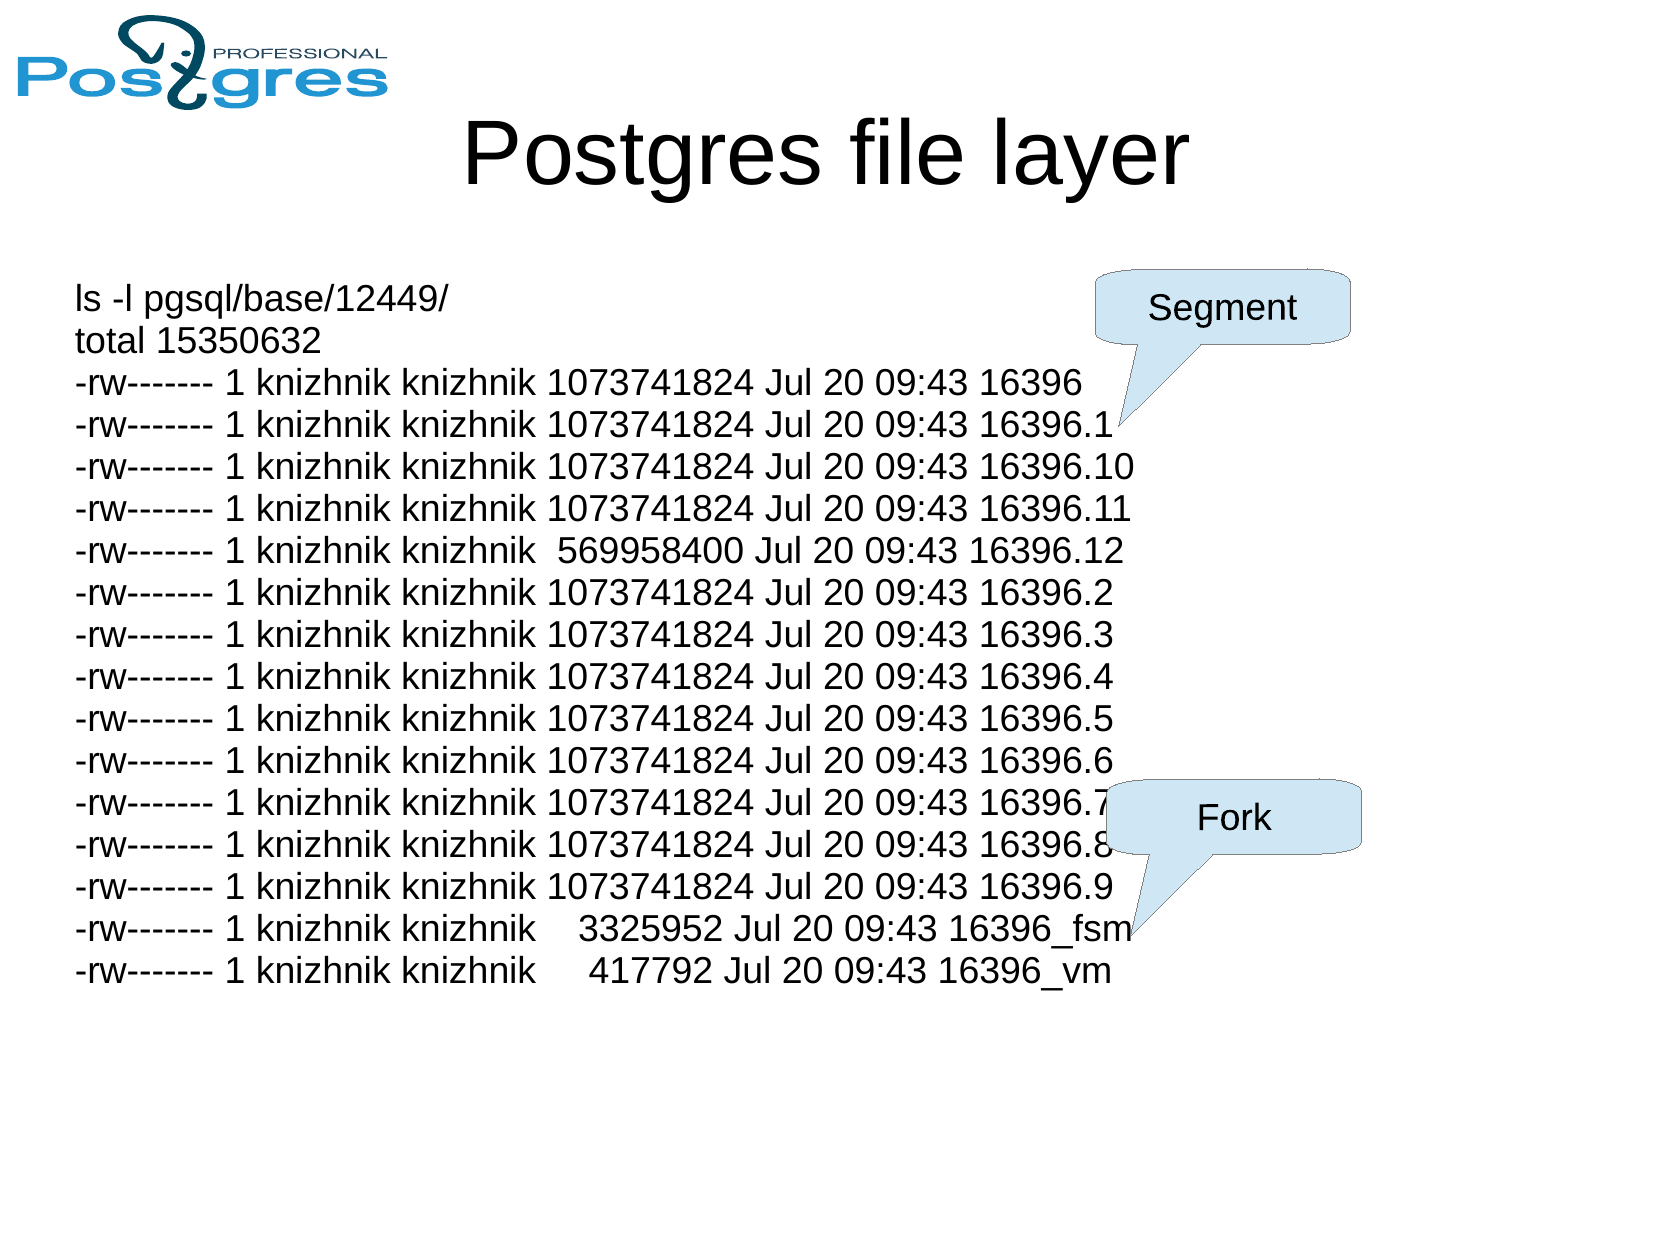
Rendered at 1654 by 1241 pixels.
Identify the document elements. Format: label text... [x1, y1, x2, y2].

text_box ls -l pgsql/base/12449/ total 15350632 -rw------- 1 knizhnik knizhnik 1073741824 Jul 20 09:43 16396 -rw------- 1 knizhnik knizhnik 1073741824 Jul 20 09:43 16396.1 -rw------- 1 knizhnik knizhnik 1073741824 Jul 20 09:43 16396.10 -rw------- 1 knizhnik knizhnik 1073741824 Jul 20 09:43 16396.11 -rw------- 1 knizhnik knizhnik 569958400 Jul 20 09:43 16396.12 -rw------- 1 knizhnik knizhnik 1073741824 Jul 20 09:43 16396.2 -rw------- 1 knizhnik knizhnik 1073741824 Jul 20 09:43 16396.3 -rw------- 1 knizhnik knizhnik 1073741824 Jul 20 09:43 16396.4 -rw------- 1 knizhnik knizhnik 1073741824 Jul 20 09:43 16396.5 -rw------- 1 knizhnik knizhnik 1073741824 Jul 20 09:43 16396.6 -rw------- 1 knizhnik knizhnik 1073741824 Jul 20 09:43 16396.7 -rw------- 1 knizhnik knizhnik 1073741824 Jul 20 09:43 16396.8 -rw------- 1 knizhnik knizhnik 1073741824 Jul 20 09:43 16396.9 -rw------- 1 knizhnik knizhnik 3325952 Jul 20 09:43 16396_fsm -rw------- 1 knizhnik knizhnik 417792 Jul 20 09:43 16396_vm [60, 270, 1351, 1111]
text_box Fork [1106, 778, 1362, 937]
title Postgres file layer [82, 49, 1571, 257]
text_box Segment [1095, 268, 1351, 427]
